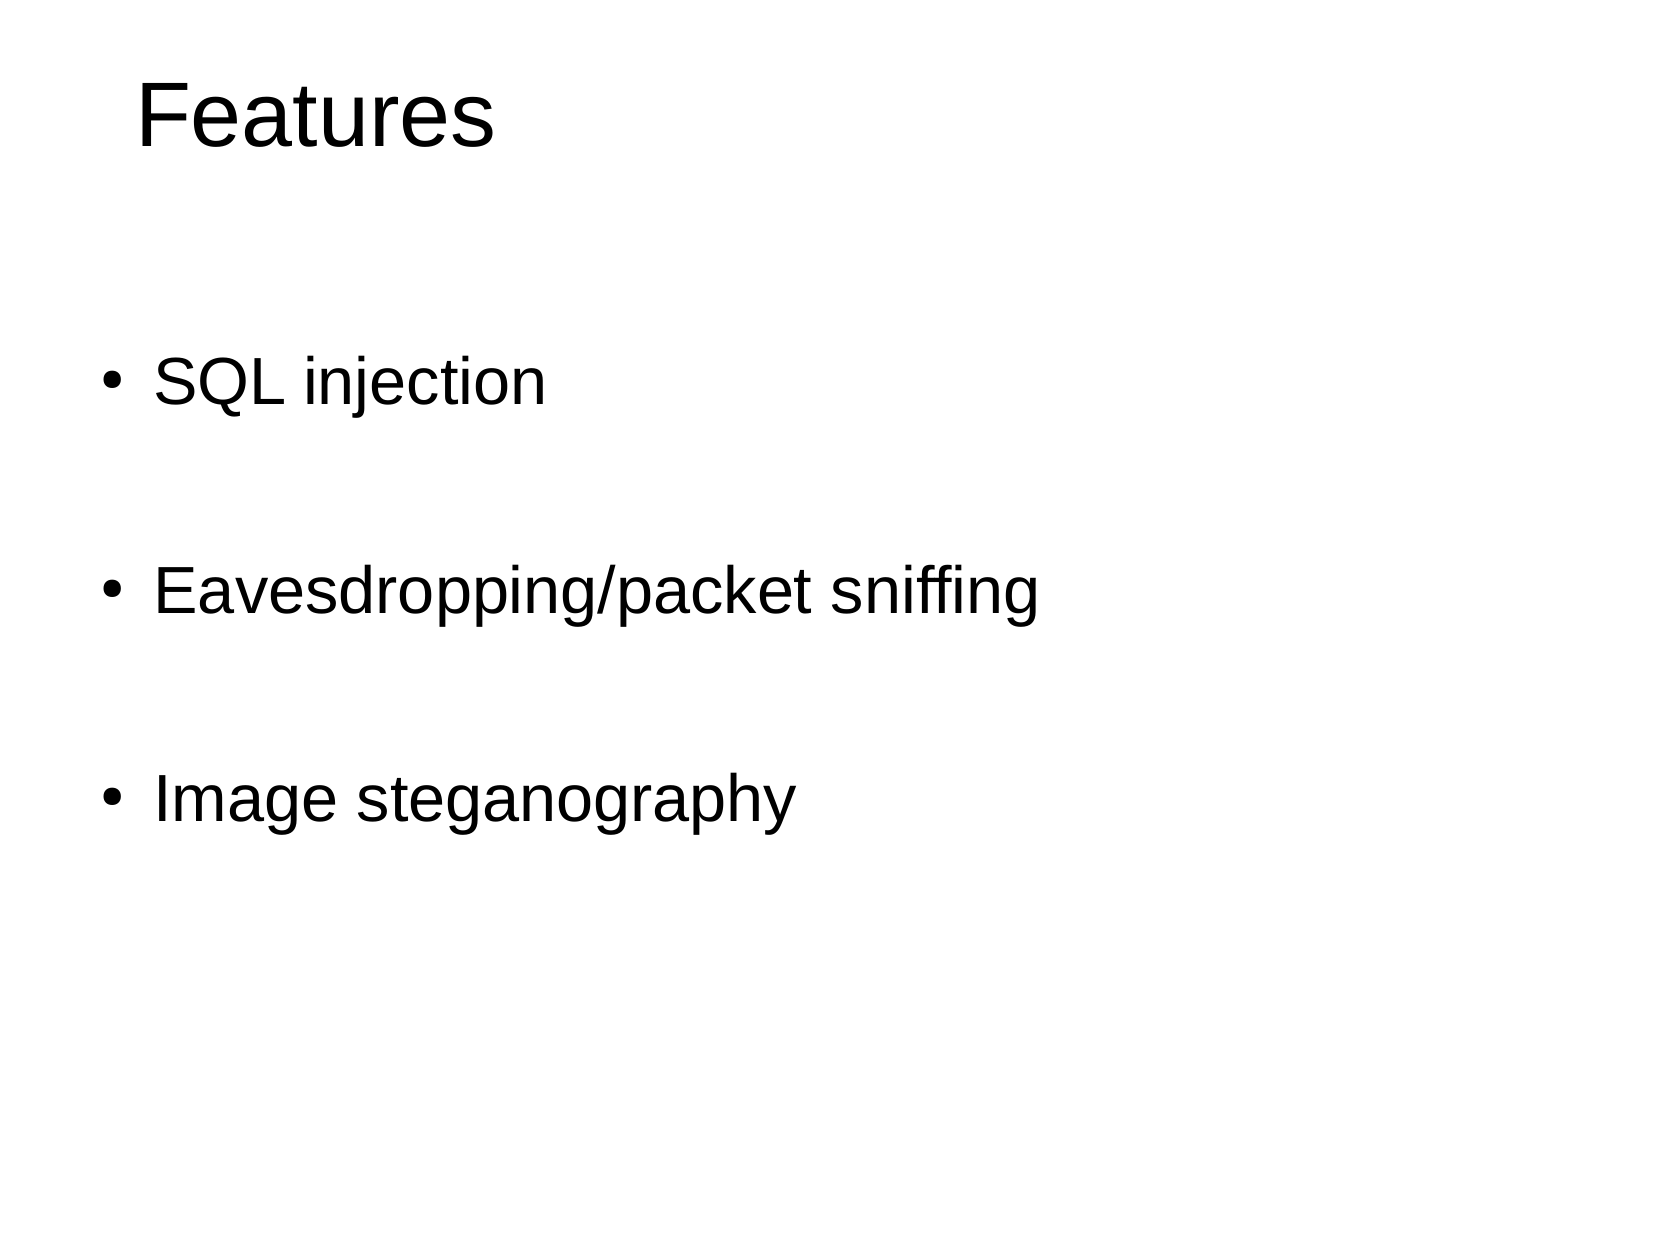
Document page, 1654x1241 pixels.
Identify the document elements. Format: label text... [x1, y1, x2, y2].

list SQL injection Eavesdropping/packet sniffing Image steganography [82, 240, 1571, 1010]
title Features [135, 49, 1571, 181]
